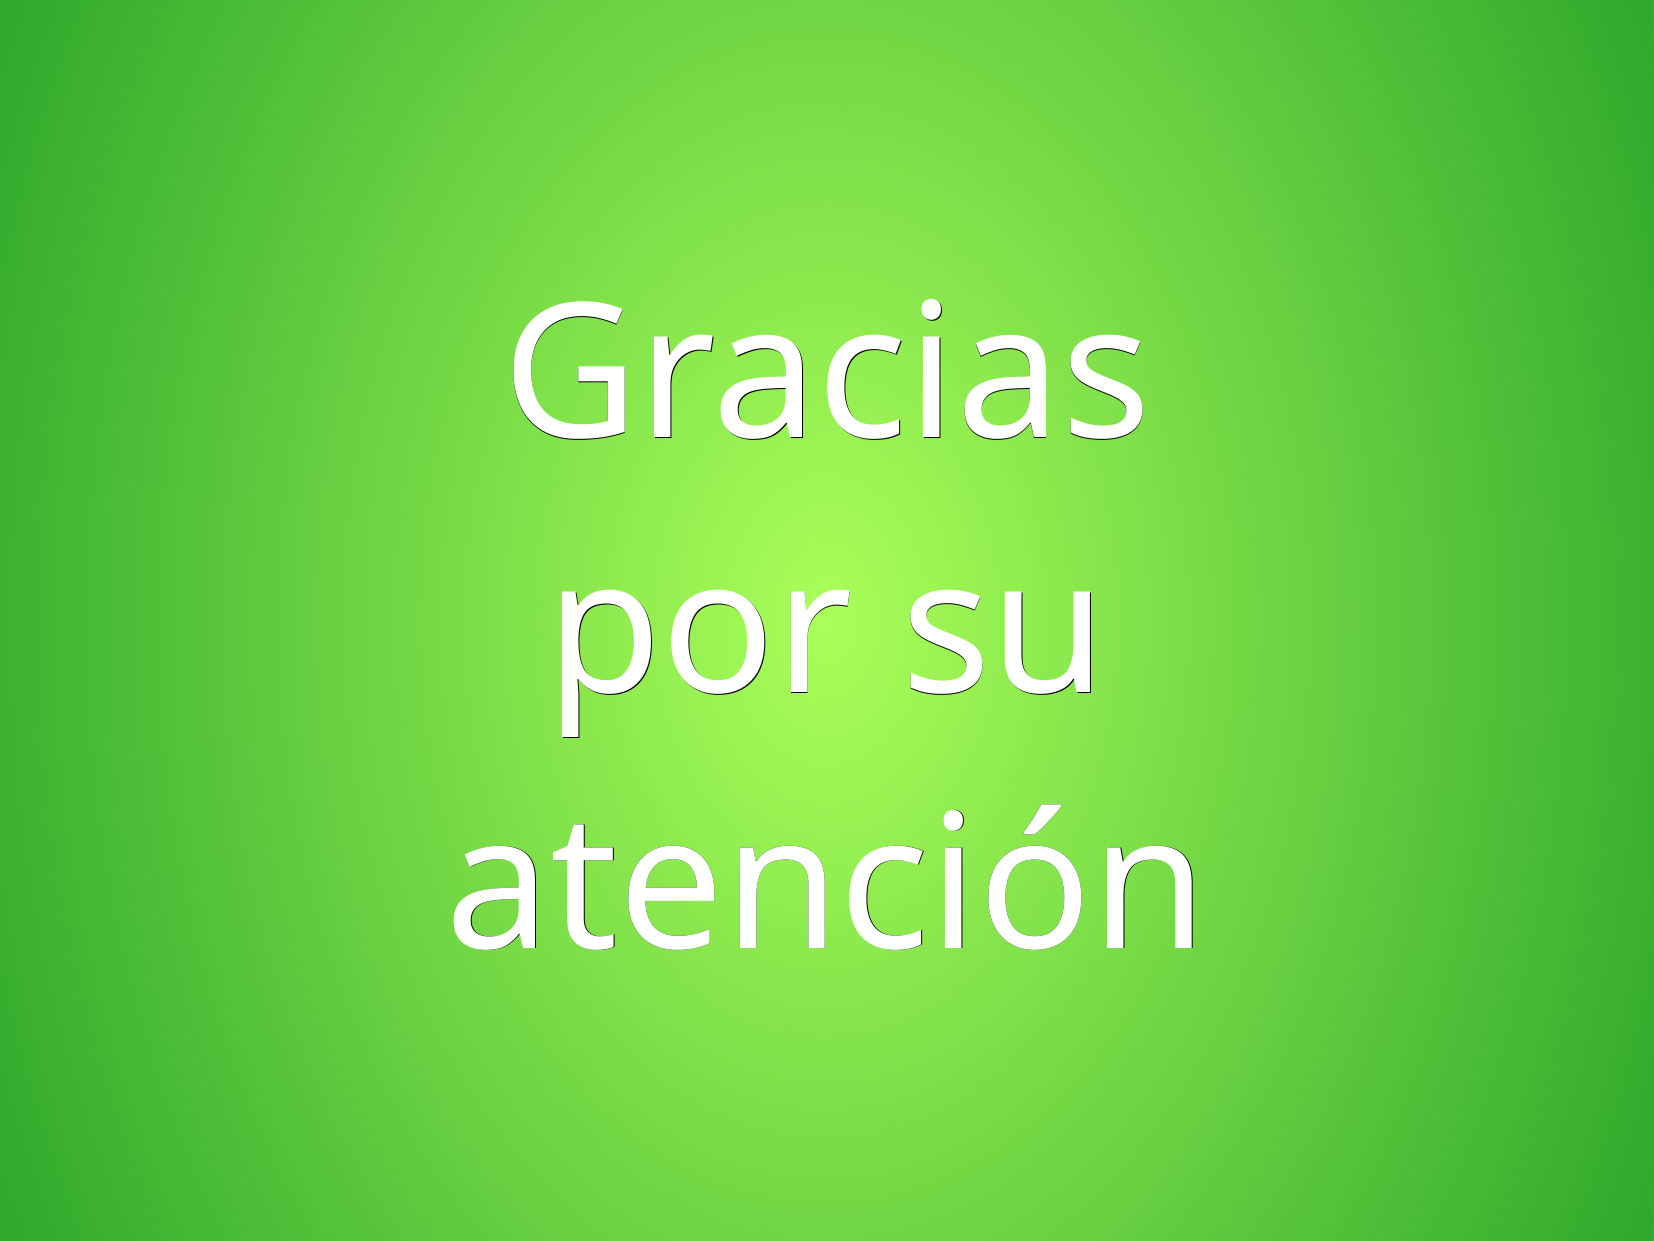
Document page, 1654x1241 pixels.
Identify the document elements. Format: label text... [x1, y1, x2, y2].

text_box Gracias por su atención [386, 285, 1267, 955]
